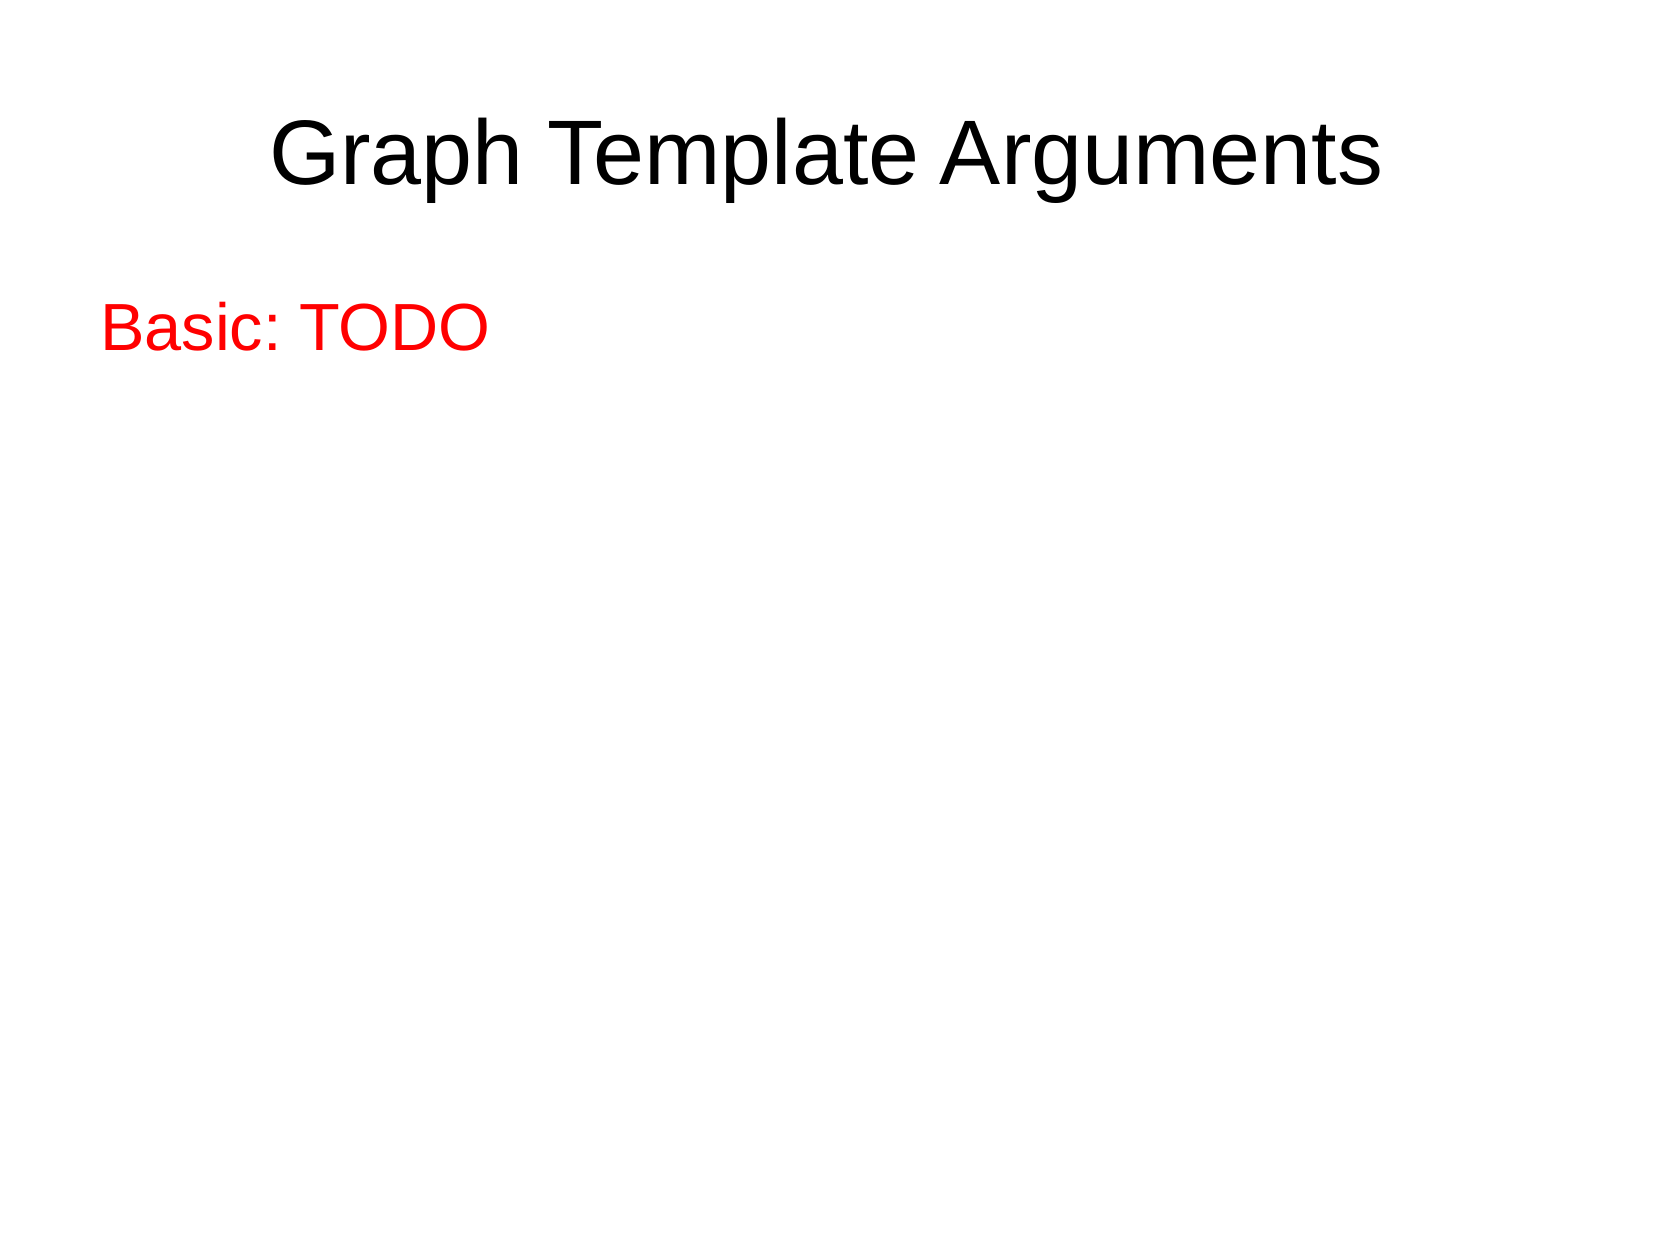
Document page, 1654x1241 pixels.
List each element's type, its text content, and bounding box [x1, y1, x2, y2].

title Graph Template Arguments [82, 56, 1571, 250]
list Basic: TODO [82, 290, 1571, 1094]
